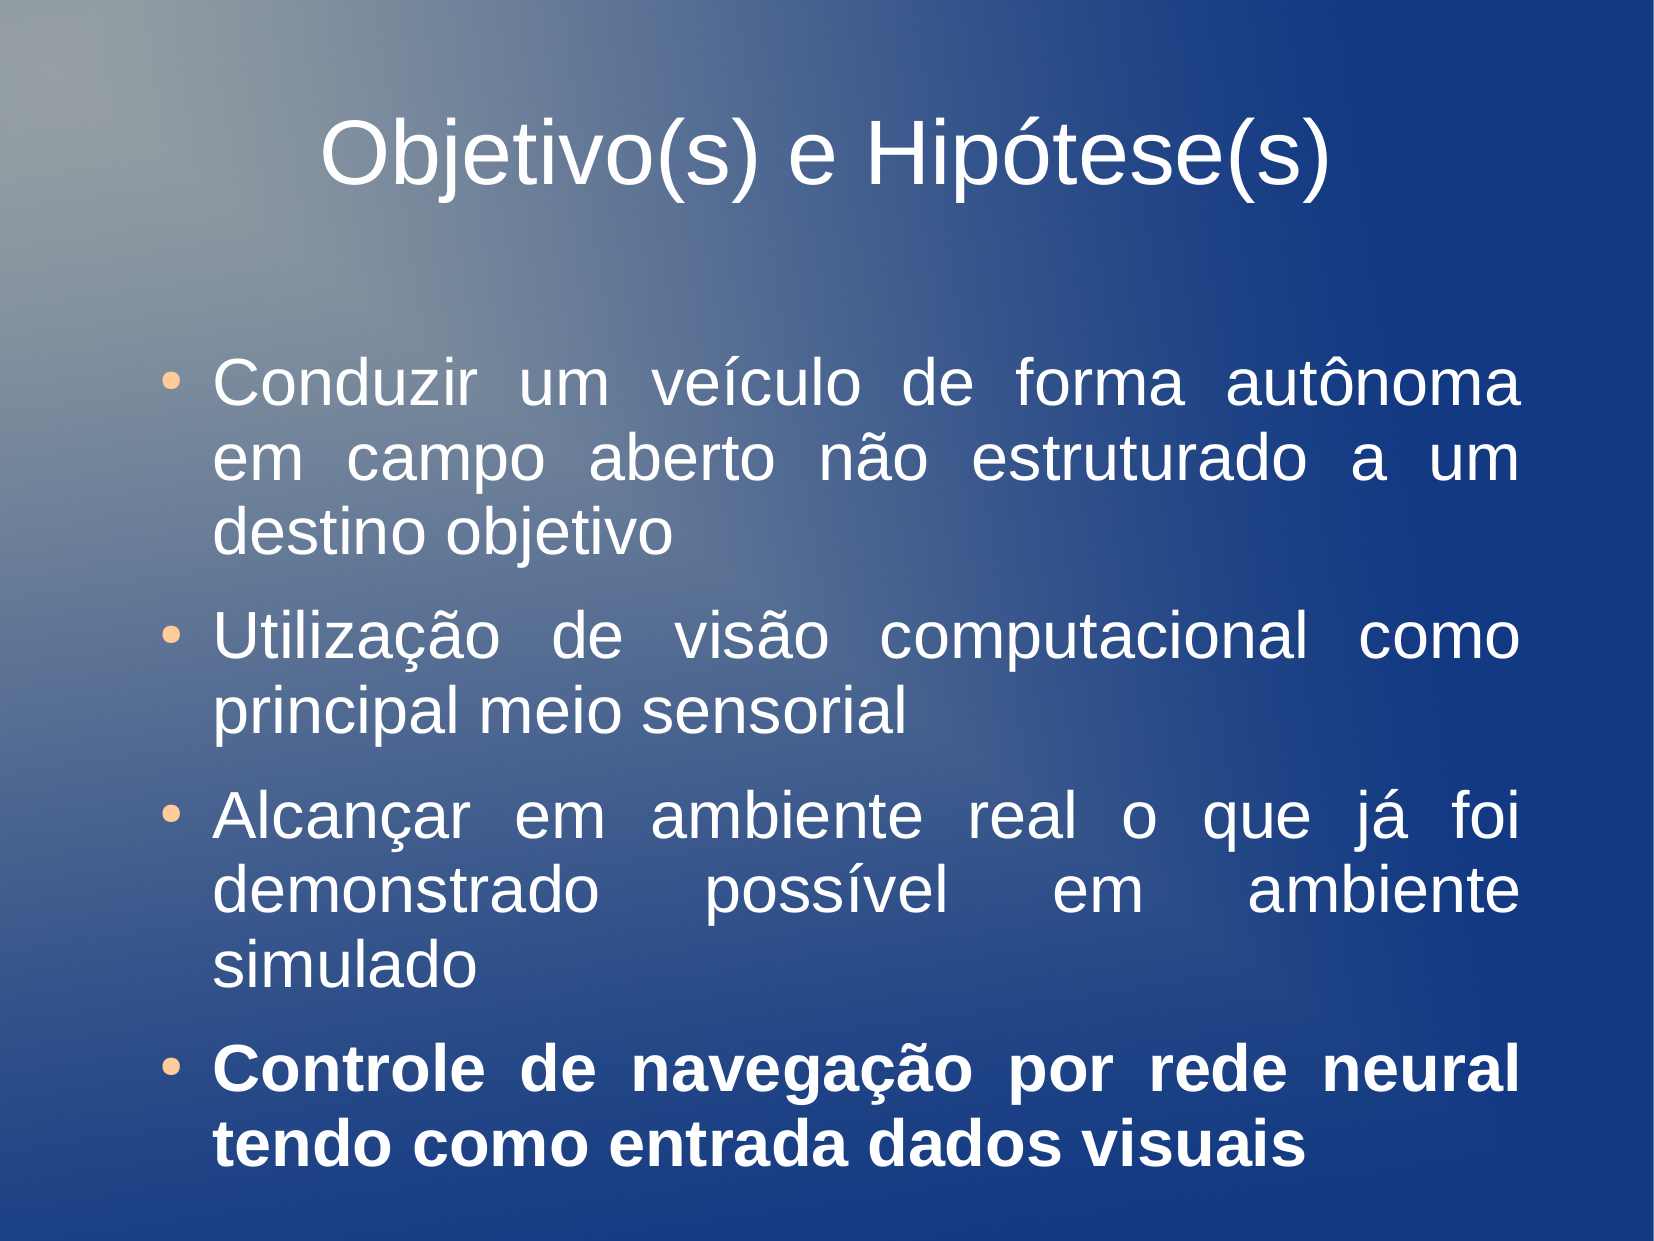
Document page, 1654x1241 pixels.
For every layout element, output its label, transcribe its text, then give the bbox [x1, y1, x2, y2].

picture [0, 0, 1654, 1241]
list Conduzir um veículo de forma autônoma em campo aberto não estruturado a um destino objetivo Utilização de visão computacional como principal meio sensorial Alcançar em ambiente real o que já foi demonstrado possível em ambiente simulado Controle de navegação por rede neural tendo como entrada dados visuais [141, 344, 1523, 1127]
title Objetivo(s) e Hipótese(s) [82, 49, 1571, 257]
